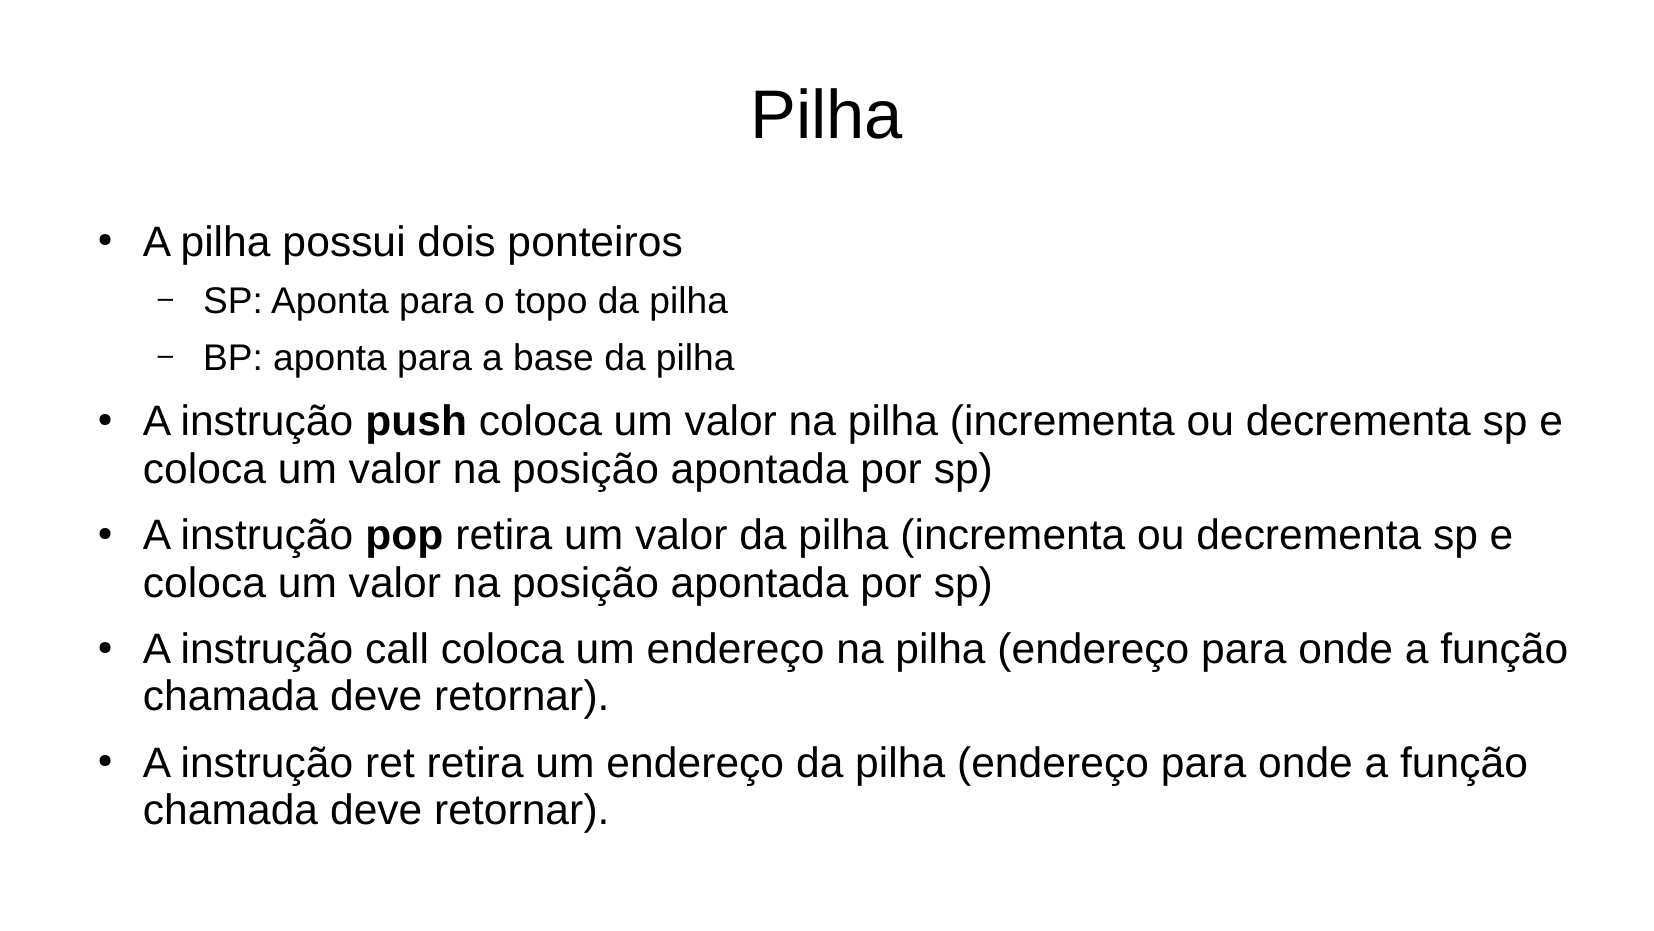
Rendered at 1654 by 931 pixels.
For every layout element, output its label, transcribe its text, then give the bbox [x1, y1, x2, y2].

title Pilha [82, 37, 1571, 193]
list A pilha possui dois ponteiros SP: Aponta para o topo da pilha BP: aponta para a base da pilha A instrução push coloca um valor na pilha (incrementa ou decrementa sp e coloca um valor na posição apontada por sp) A instrução pop retira um valor da pilha (incrementa ou decrementa sp e coloca um valor na posição apontada por sp) A instrução call coloca um endereço na pilha (endereço para onde a função chamada deve retornar). A instrução ret retira um endereço da pilha (endereço para onde a função chamada deve retornar). [82, 217, 1583, 839]
